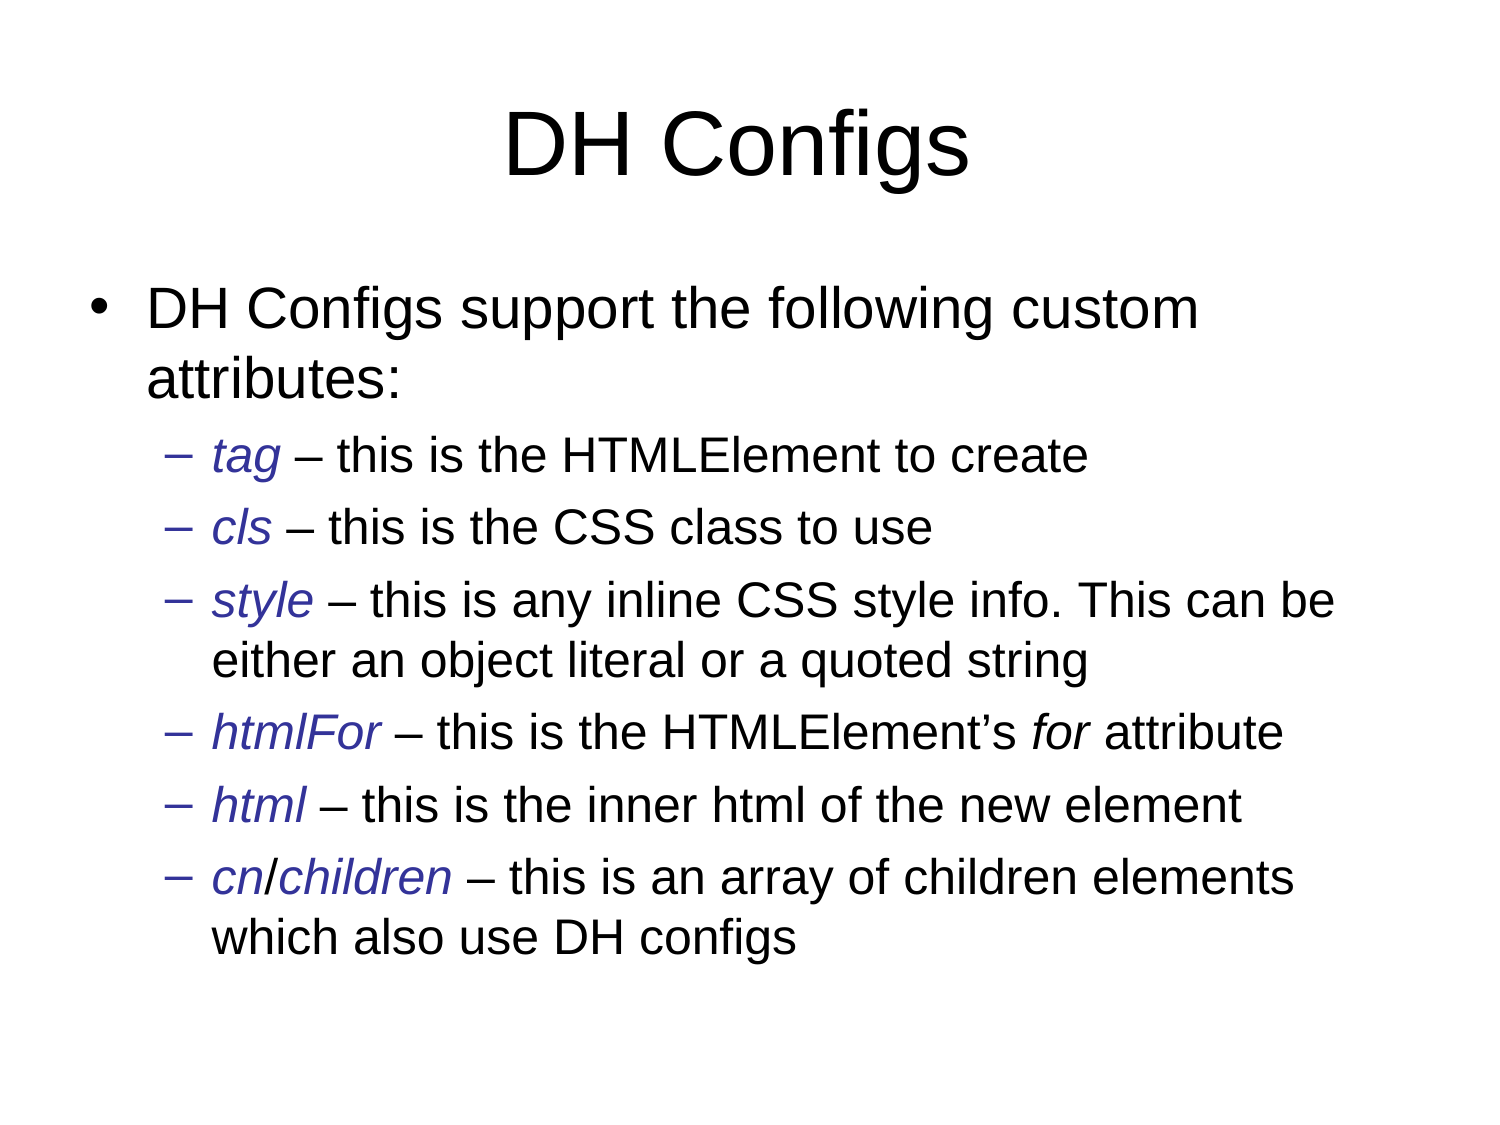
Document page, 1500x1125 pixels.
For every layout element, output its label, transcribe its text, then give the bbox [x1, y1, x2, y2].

title DH Configs [75, 45, 1426, 233]
list DH Configs support the following custom attributes: tag – this is the HTMLElement to create cls – this is the CSS class to use style – this is any inline CSS style info. This can be either an object literal or a quoted string htmlFor – this is the HTMLElement’s for attribute html – this is the inner html of the new element cn/children – this is an array of children elements which also use DH configs [75, 262, 1426, 1006]
